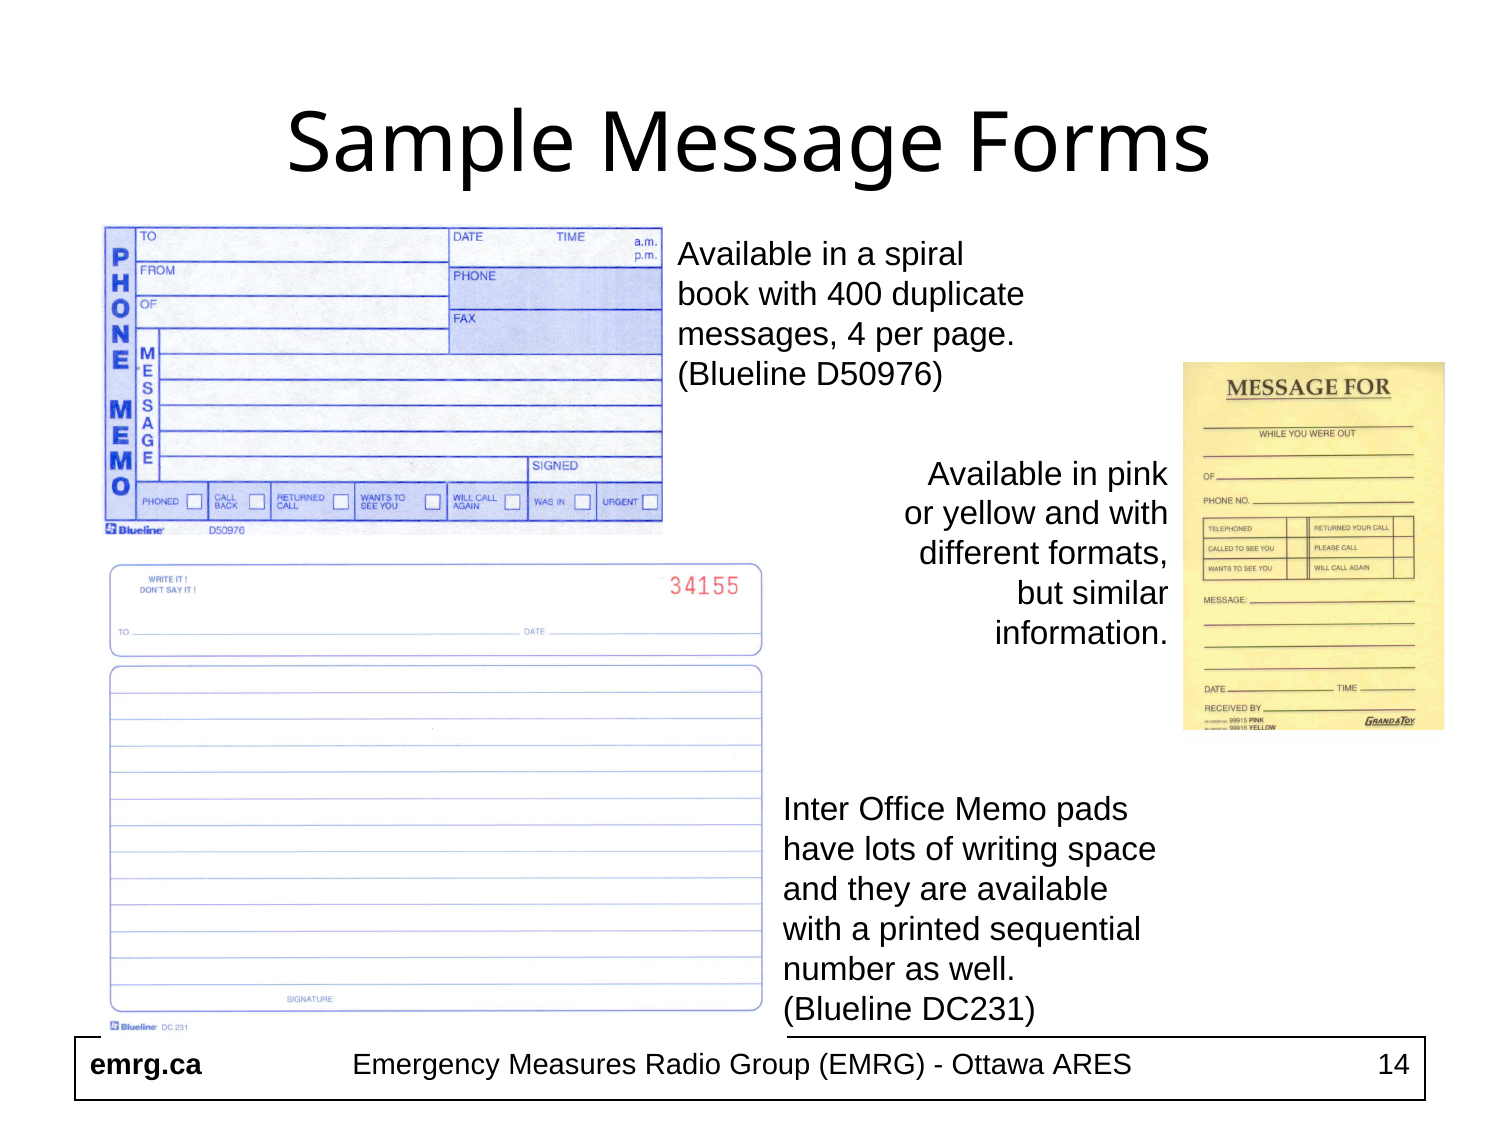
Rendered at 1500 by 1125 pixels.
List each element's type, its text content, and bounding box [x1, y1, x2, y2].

text_box Inter Office Memo pads have lots of writing space and they are available with a printed sequential number as well. (Blueline DC231) [768, 779, 1184, 1035]
text_box Available in a spiral book with 400 duplicate messages, 4 per page. (Blueline D50976) [662, 224, 1052, 400]
picture [101, 224, 663, 535]
picture [1183, 362, 1445, 742]
title Sample Message Forms [75, 45, 1426, 233]
text_box Available in pink or yellow and with different formats, but similar information. [877, 443, 1184, 659]
text_box <number> [1246, 1037, 1426, 1103]
picture [101, 552, 787, 1038]
text_box Emergency Measures Radio Group (EMRG) - Ottawa ARES [247, 1037, 1238, 1103]
